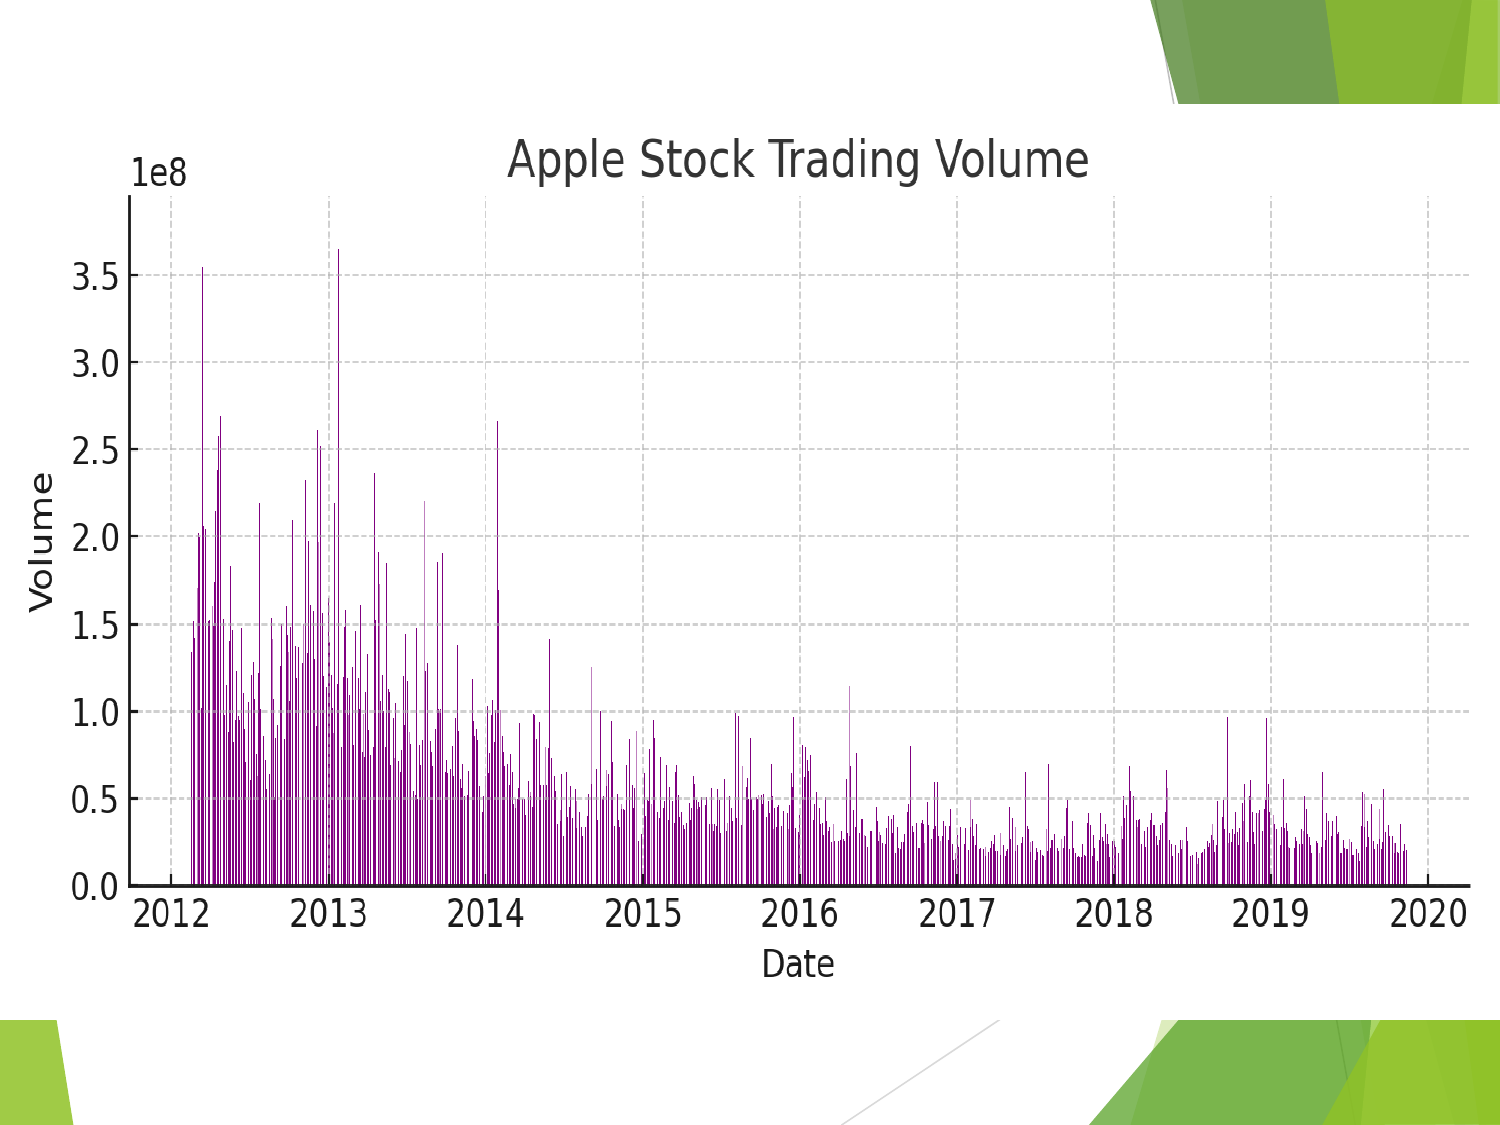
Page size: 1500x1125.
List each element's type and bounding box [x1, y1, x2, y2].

picture [0, 104, 1500, 1021]
